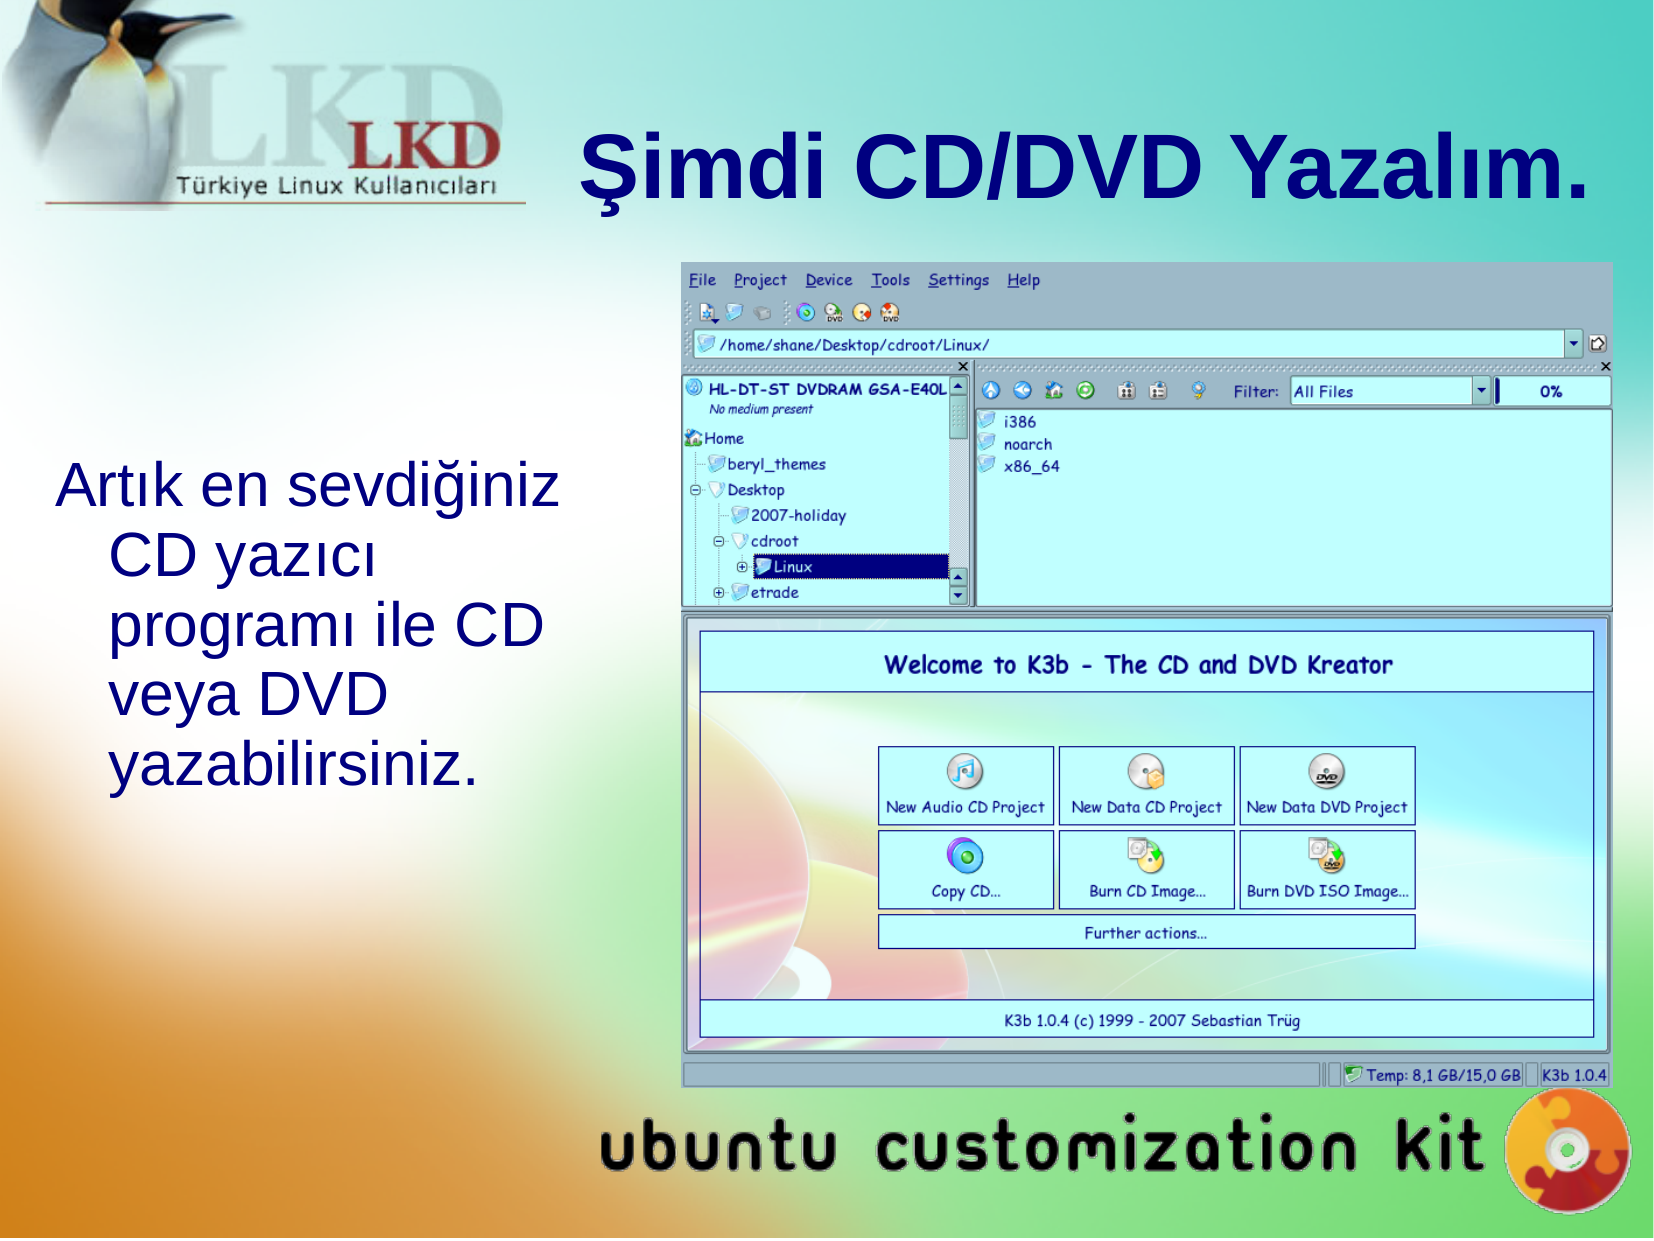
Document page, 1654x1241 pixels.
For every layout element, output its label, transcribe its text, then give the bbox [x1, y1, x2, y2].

list Artık en sevdiğiniz CD yazıcı programı ile CD veya DVD yazabilirsiniz. [37, 450, 630, 901]
title Şimdi CD/DVD Yazalım. [562, 70, 1609, 263]
picture [0, 0, 1654, 1238]
